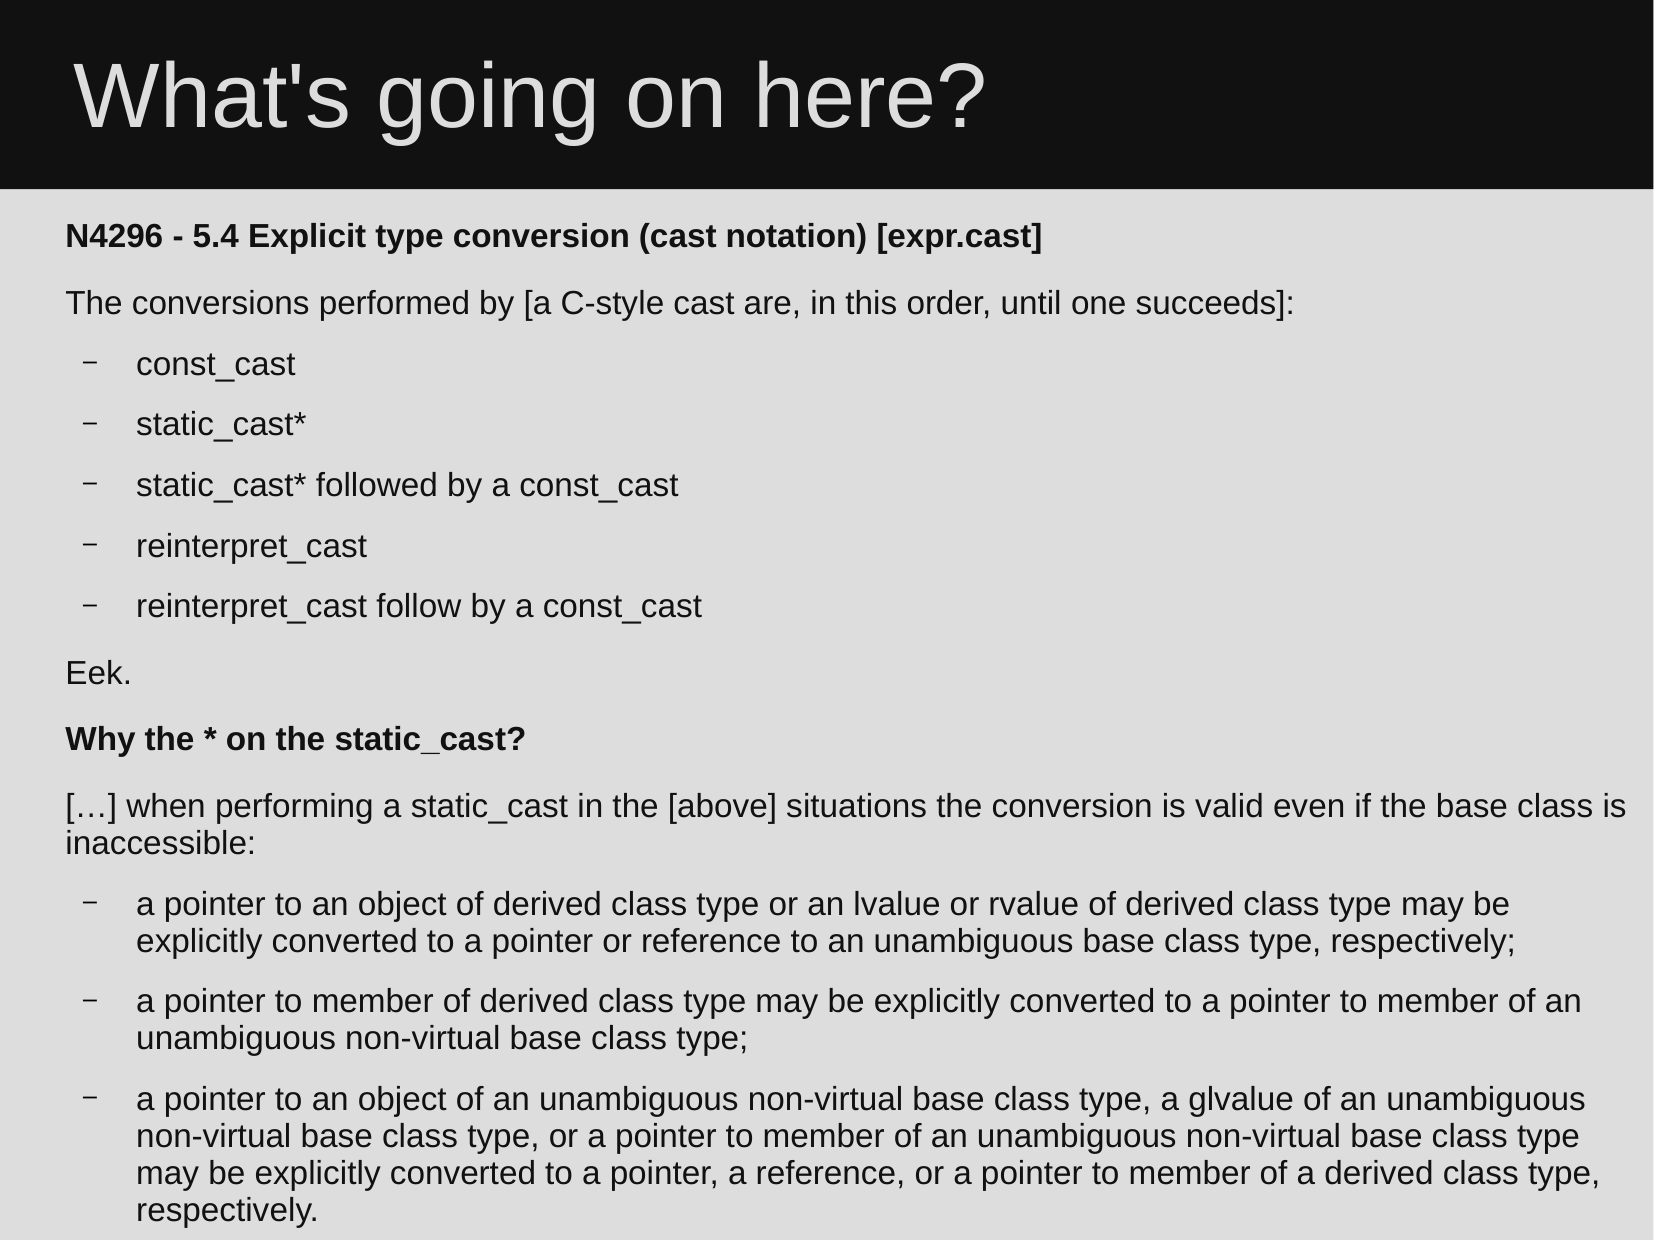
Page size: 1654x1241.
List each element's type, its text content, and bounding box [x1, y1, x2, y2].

list N4296 - 5.4 Explicit type conversion (cast notation) [expr.cast] The conversions performed by [a C-style cast are, in this order, until one succeeds]: const_cast static_cast* static_cast* followed by a const_cast reinterpret_cast reinterpret_cast follow by a const_cast Eek. Why the * on the static_cast? […] when performing a static_cast in the [above] situations the conversion is valid even if the base class is inaccessible: a pointer to an object of derived class type or an lvalue or rvalue of derived class type may be explicitly converted to a pointer or reference to an unambiguous base class type, respectively; a pointer to member of derived class type may be explicitly converted to a pointer to member of an unambiguous non-virtual base class type; a pointer to an object of an unambiguous non-virtual base class type, a glvalue of an unambiguous non-virtual base class type, or a pointer to member of an unambiguous non-virtual base class type may be explicitly converted to a pointer, a reference, or a pointer to member of a derived class type, respectively. [0, 190, 1649, 1203]
title What's going on here? [0, 2, 1654, 190]
